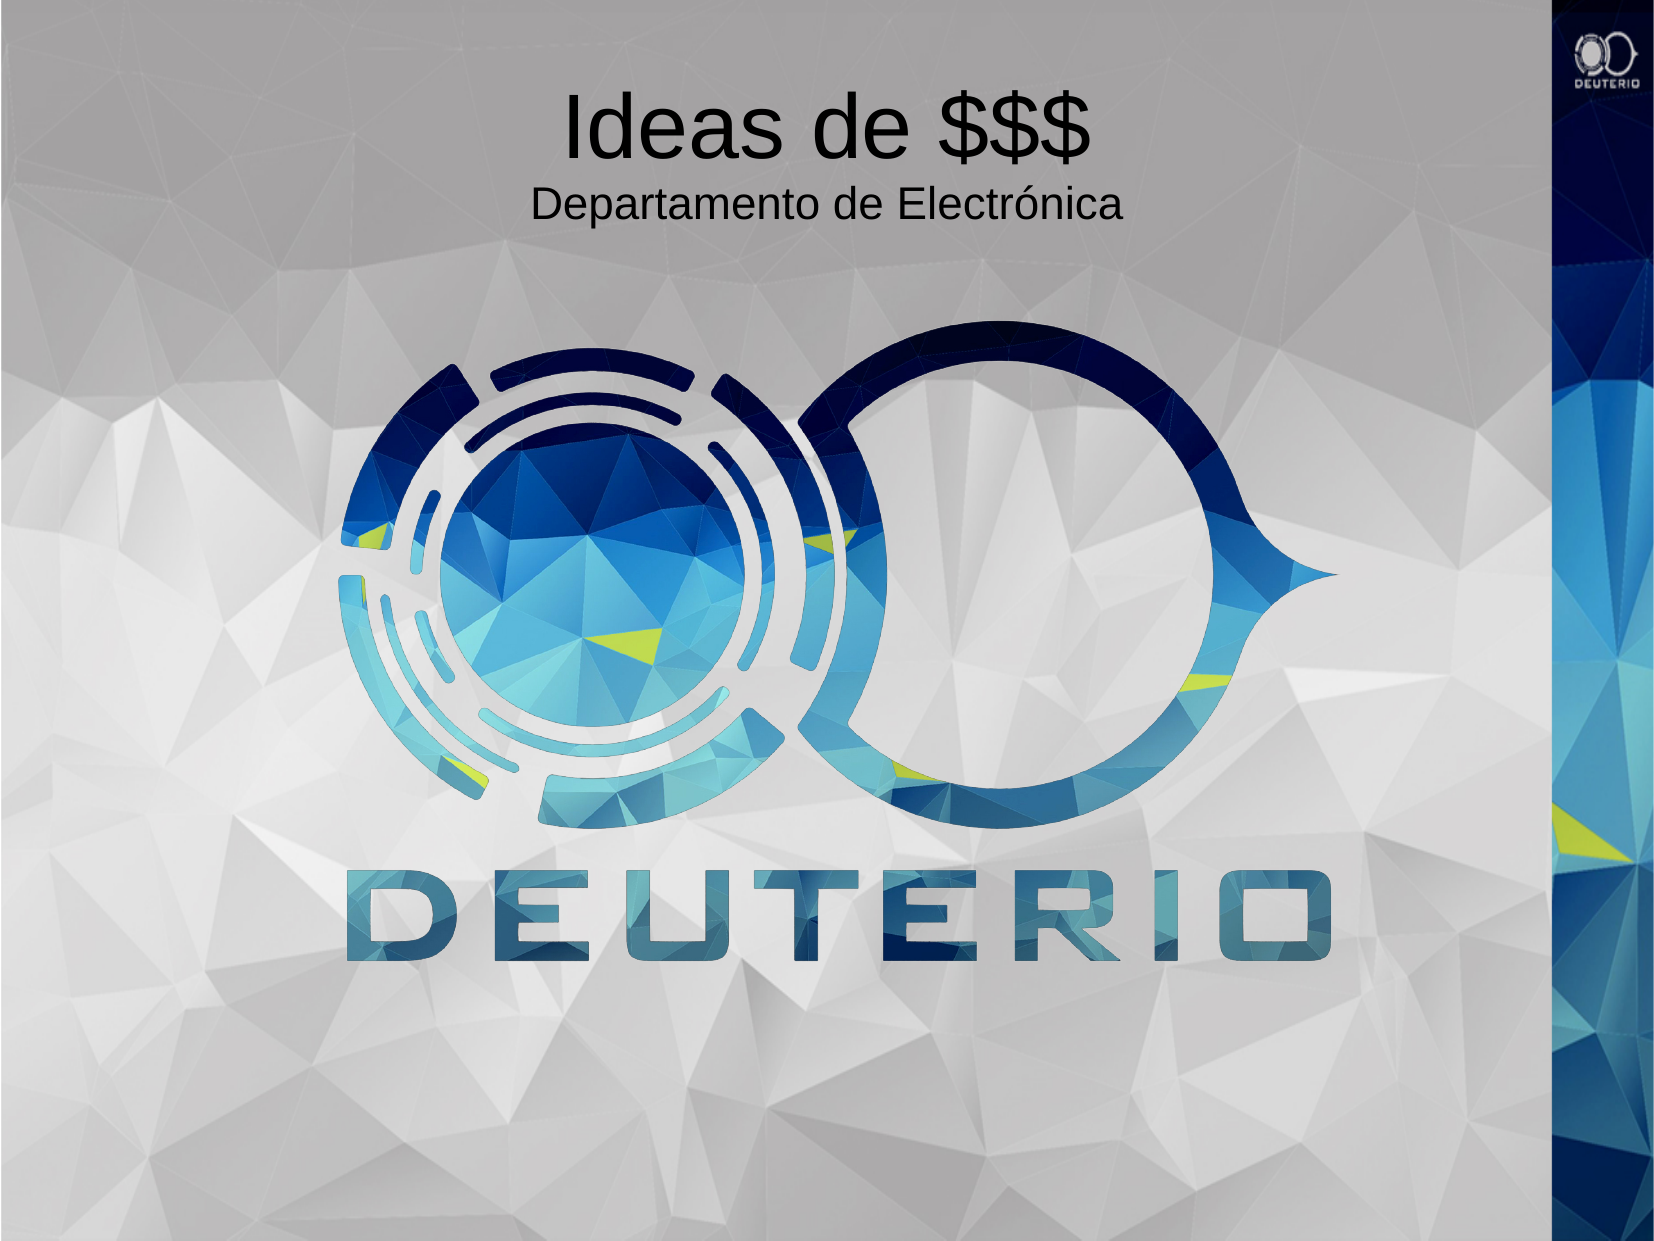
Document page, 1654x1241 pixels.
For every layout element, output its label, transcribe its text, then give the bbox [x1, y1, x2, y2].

picture [0, 0, 1654, 1241]
title Ideas de $$$ Departamento de Electrónica [82, 76, 1571, 230]
